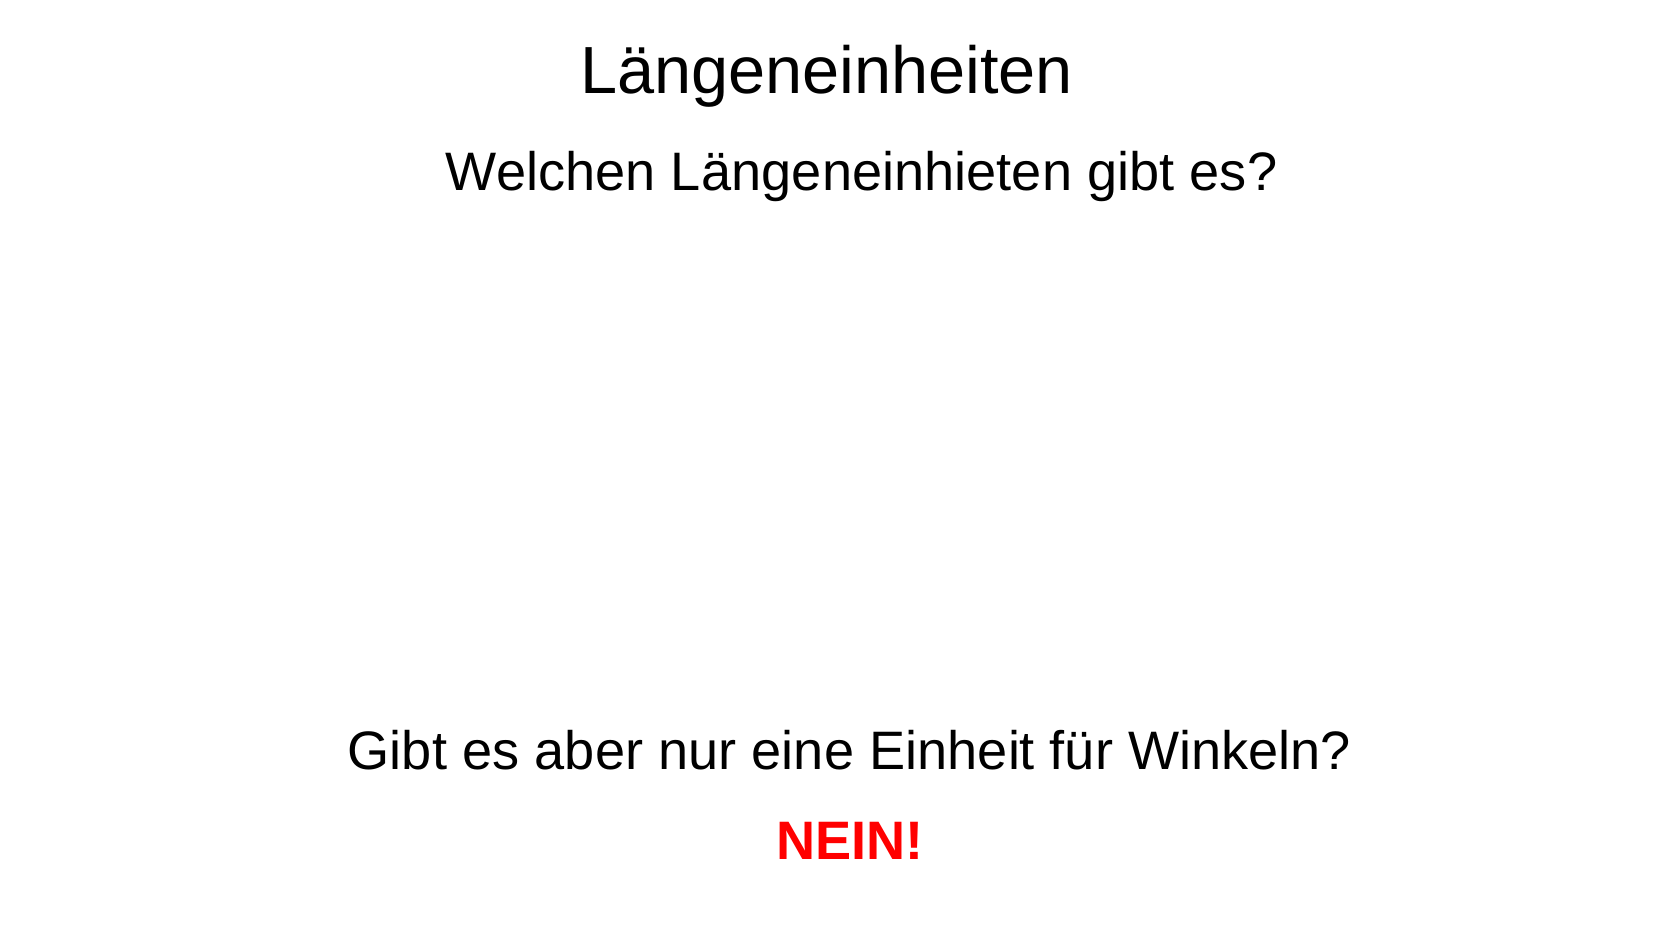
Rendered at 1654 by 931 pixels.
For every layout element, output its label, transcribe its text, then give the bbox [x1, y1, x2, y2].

list Welchen Längeneinhieten gibt es? [82, 141, 1571, 682]
list Gibt es aber nur eine Einheit für Winkeln? NEIN! [70, 720, 1559, 910]
title Längeneinheiten [82, 10, 1571, 130]
